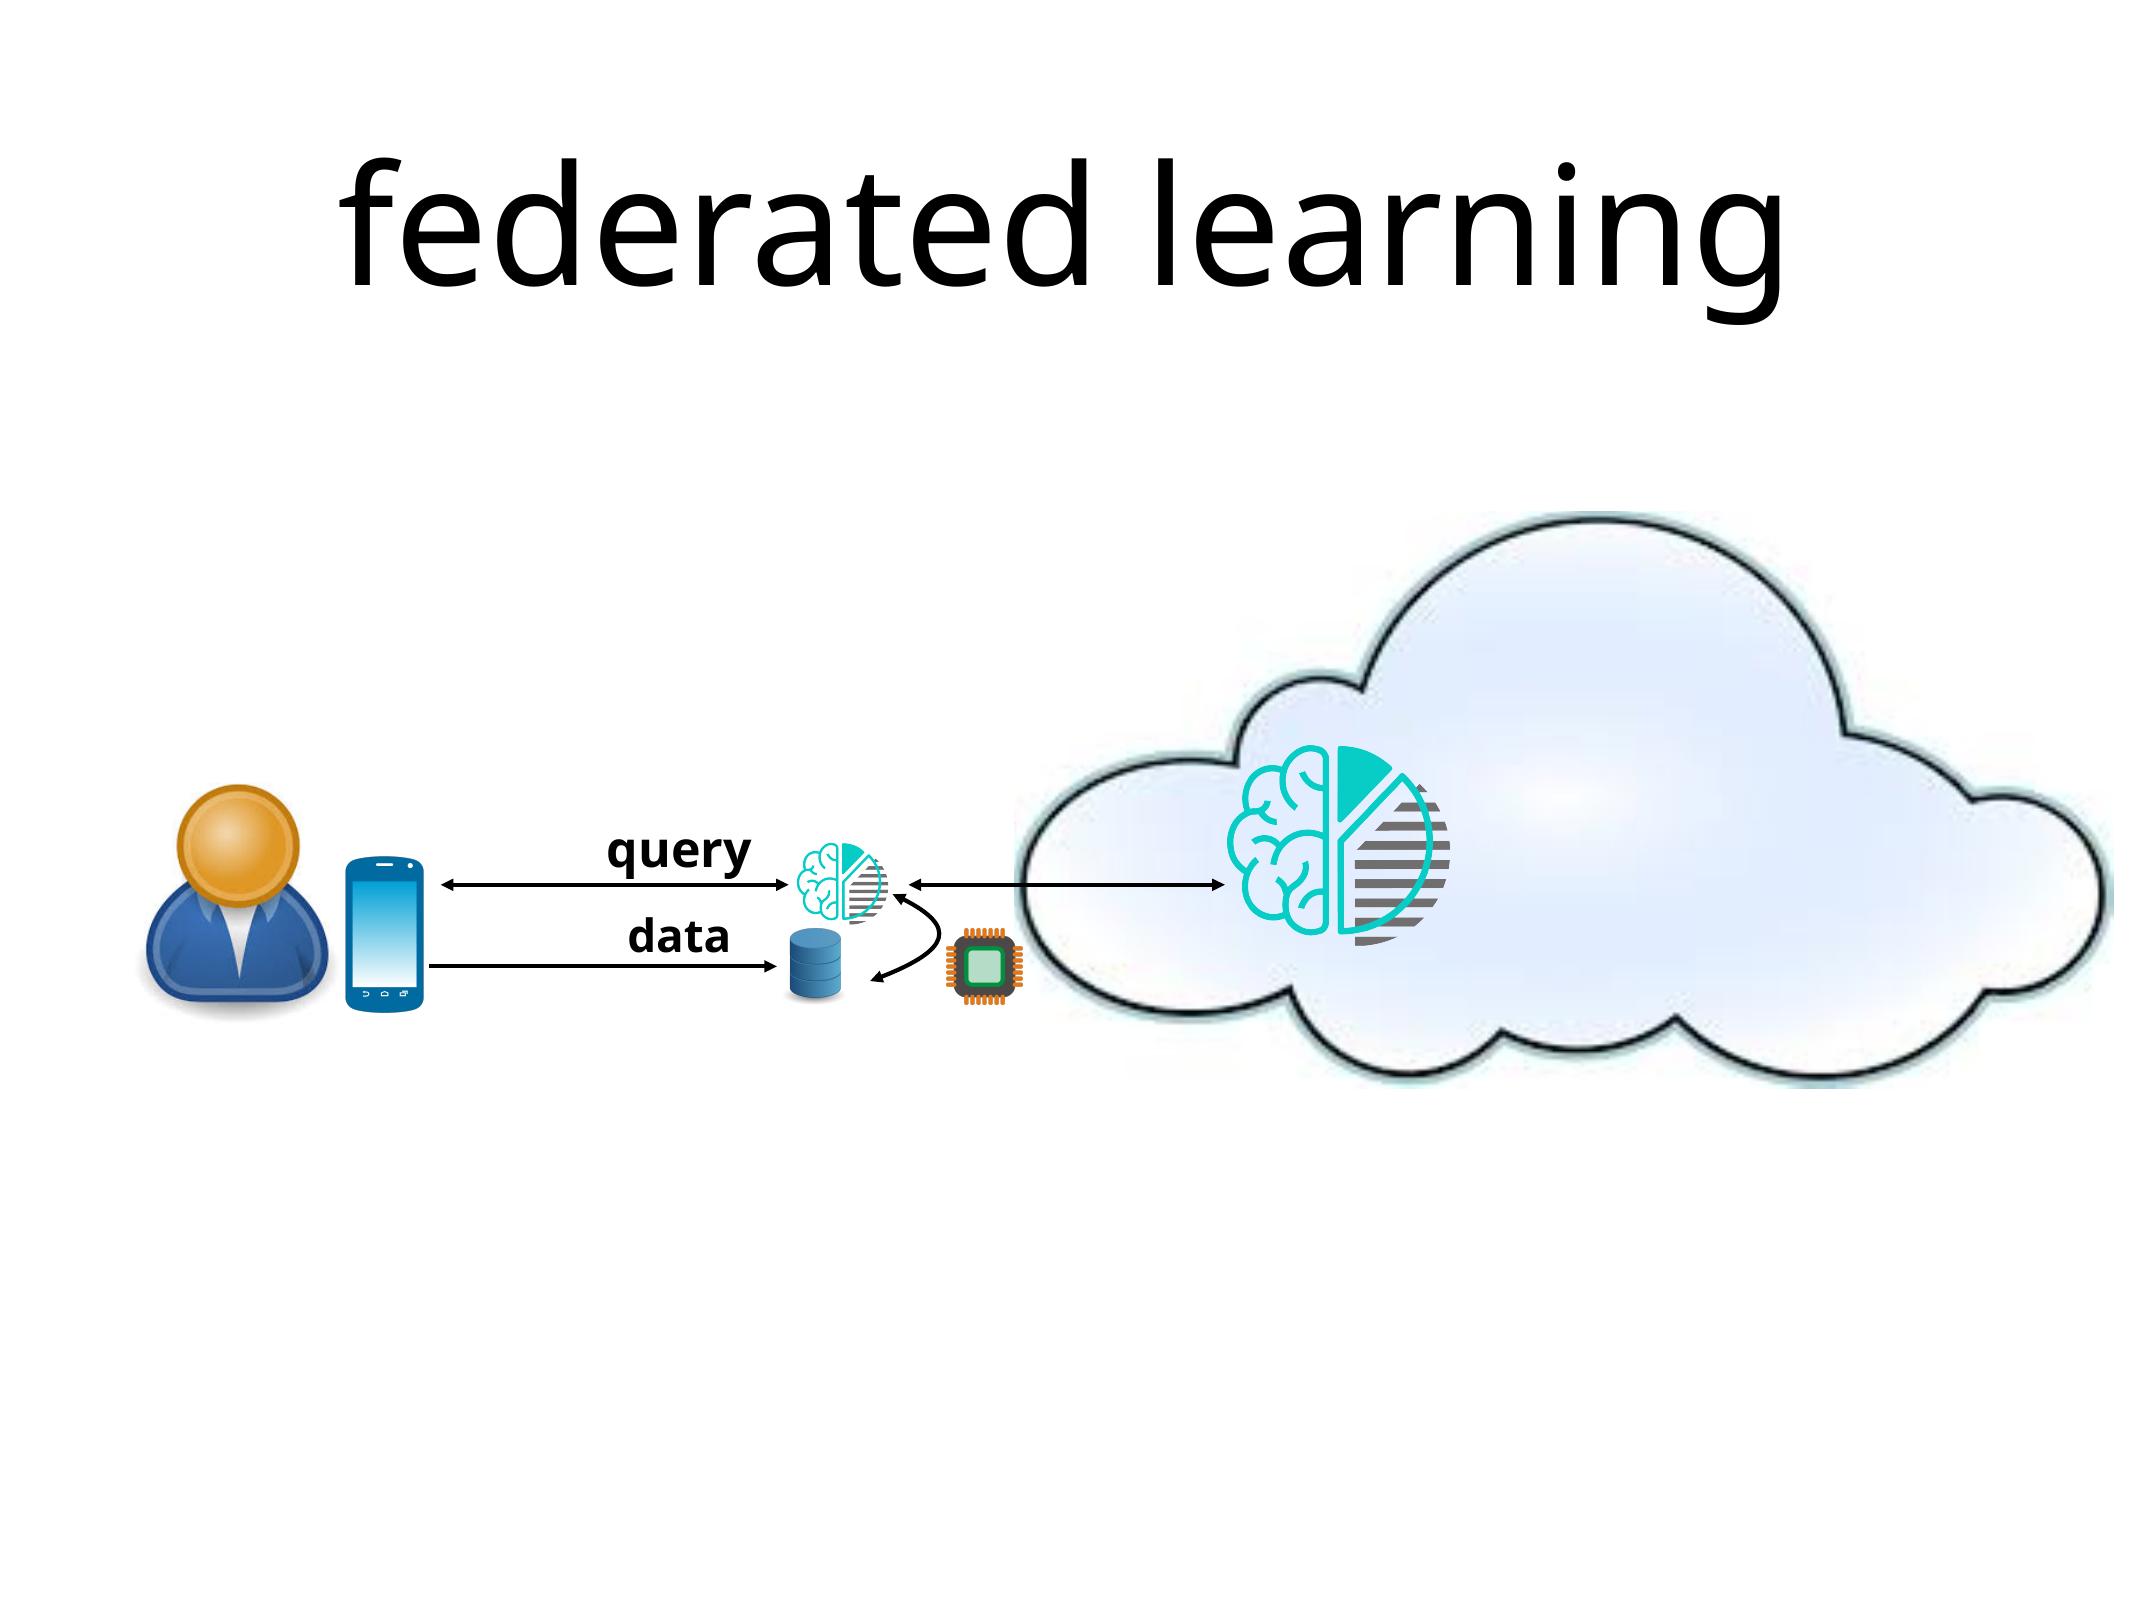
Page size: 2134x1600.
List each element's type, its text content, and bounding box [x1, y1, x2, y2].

text_box data [618, 898, 740, 971]
text_box query [598, 809, 761, 887]
title federated learning [156, 41, 1978, 396]
picture [107, 773, 467, 1035]
picture [946, 511, 2114, 1089]
picture [782, 839, 892, 1005]
